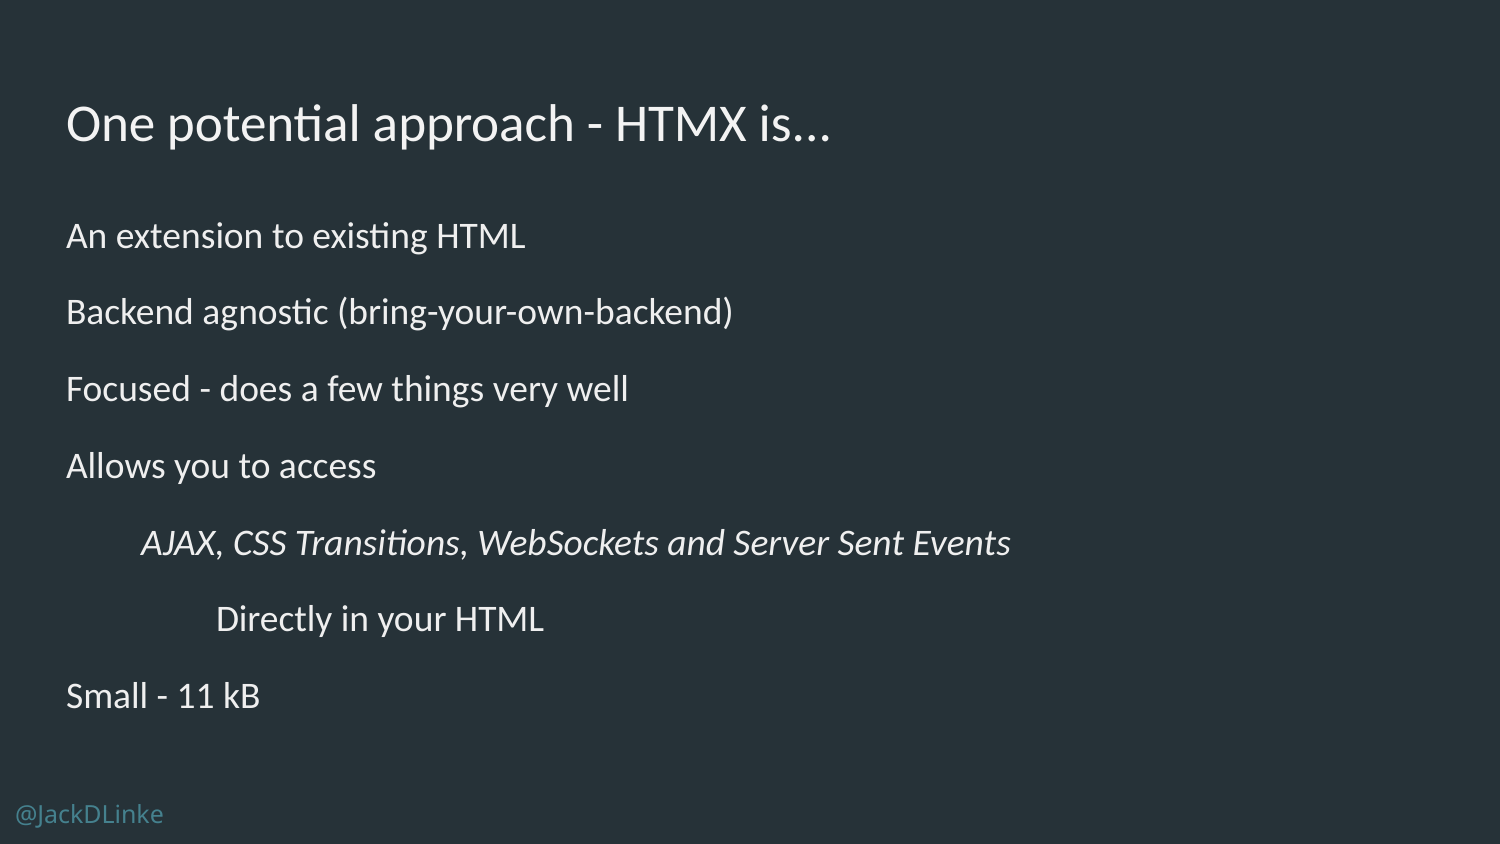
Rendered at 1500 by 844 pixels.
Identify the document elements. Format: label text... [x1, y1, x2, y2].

list An extension to existing HTML Backend agnostic (bring-your-own-backend) Focused - does a few things very well Allows you to access AJAX, CSS Transitions, WebSockets and Server Sent Events Directly in your HTML Small - 11 kB [51, 189, 1449, 750]
title One potential approach - HTMX is... [51, 72, 1449, 167]
